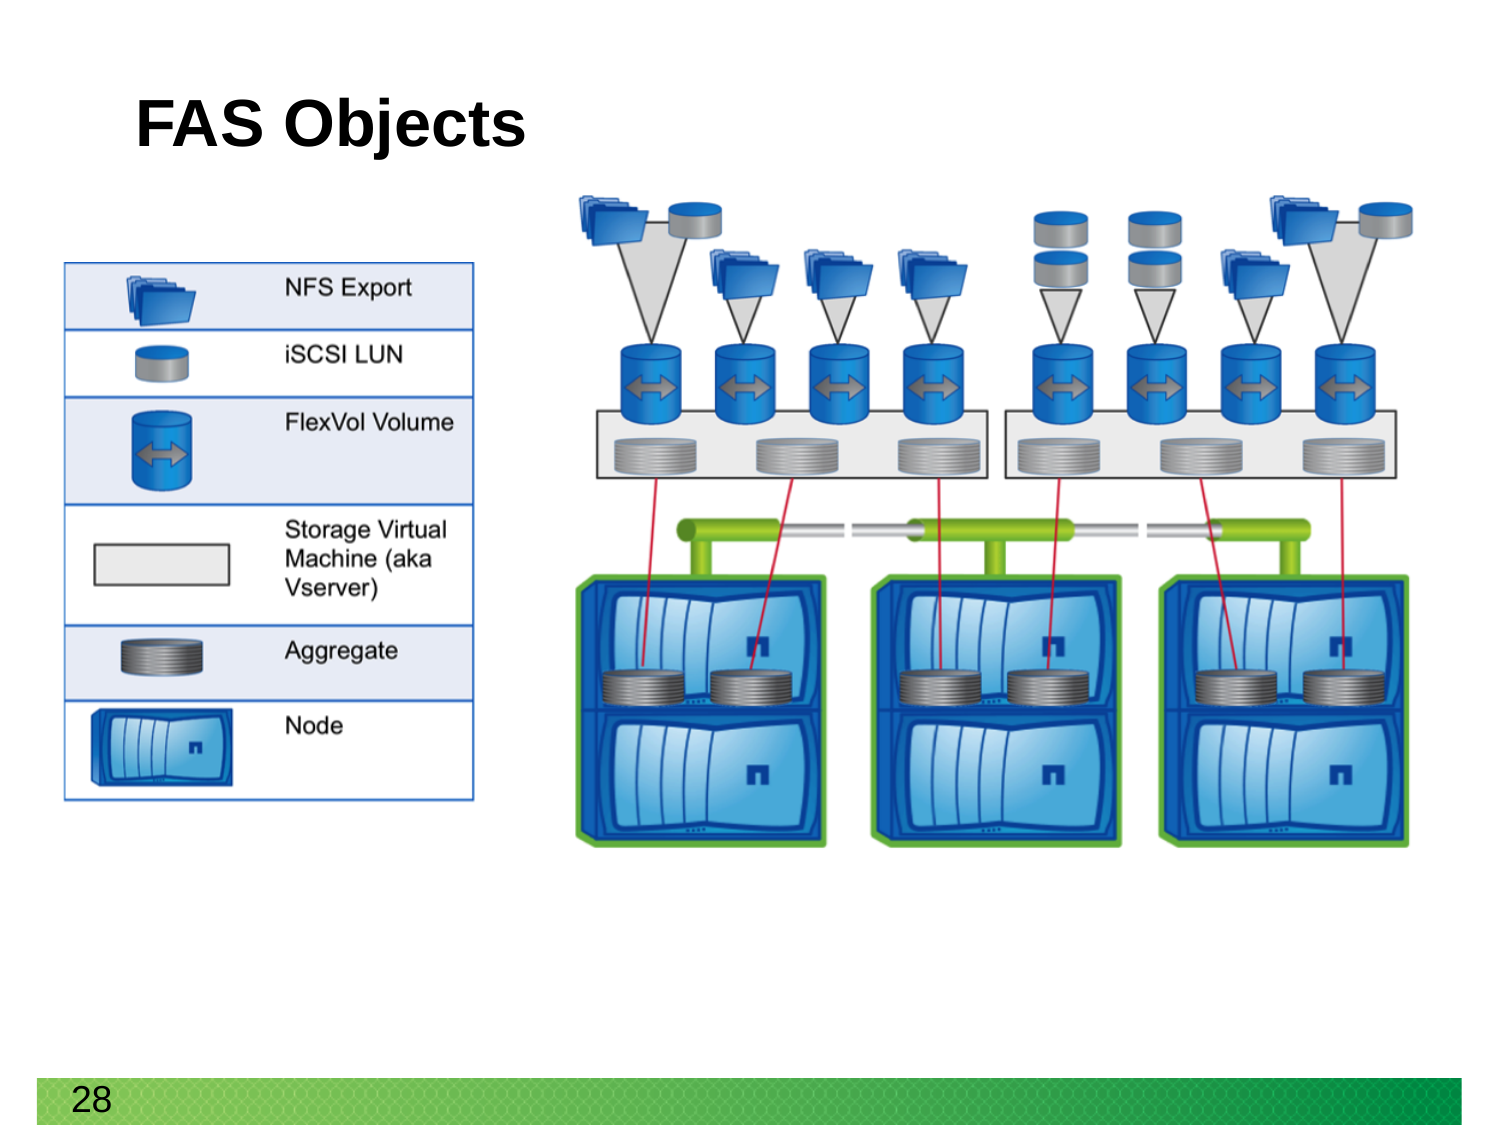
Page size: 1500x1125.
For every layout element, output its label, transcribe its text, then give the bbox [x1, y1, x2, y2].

title FAS Objects [135, 41, 1372, 204]
picture [36, 1078, 1462, 1125]
picture [44, 262, 494, 822]
picture [565, 184, 1424, 865]
